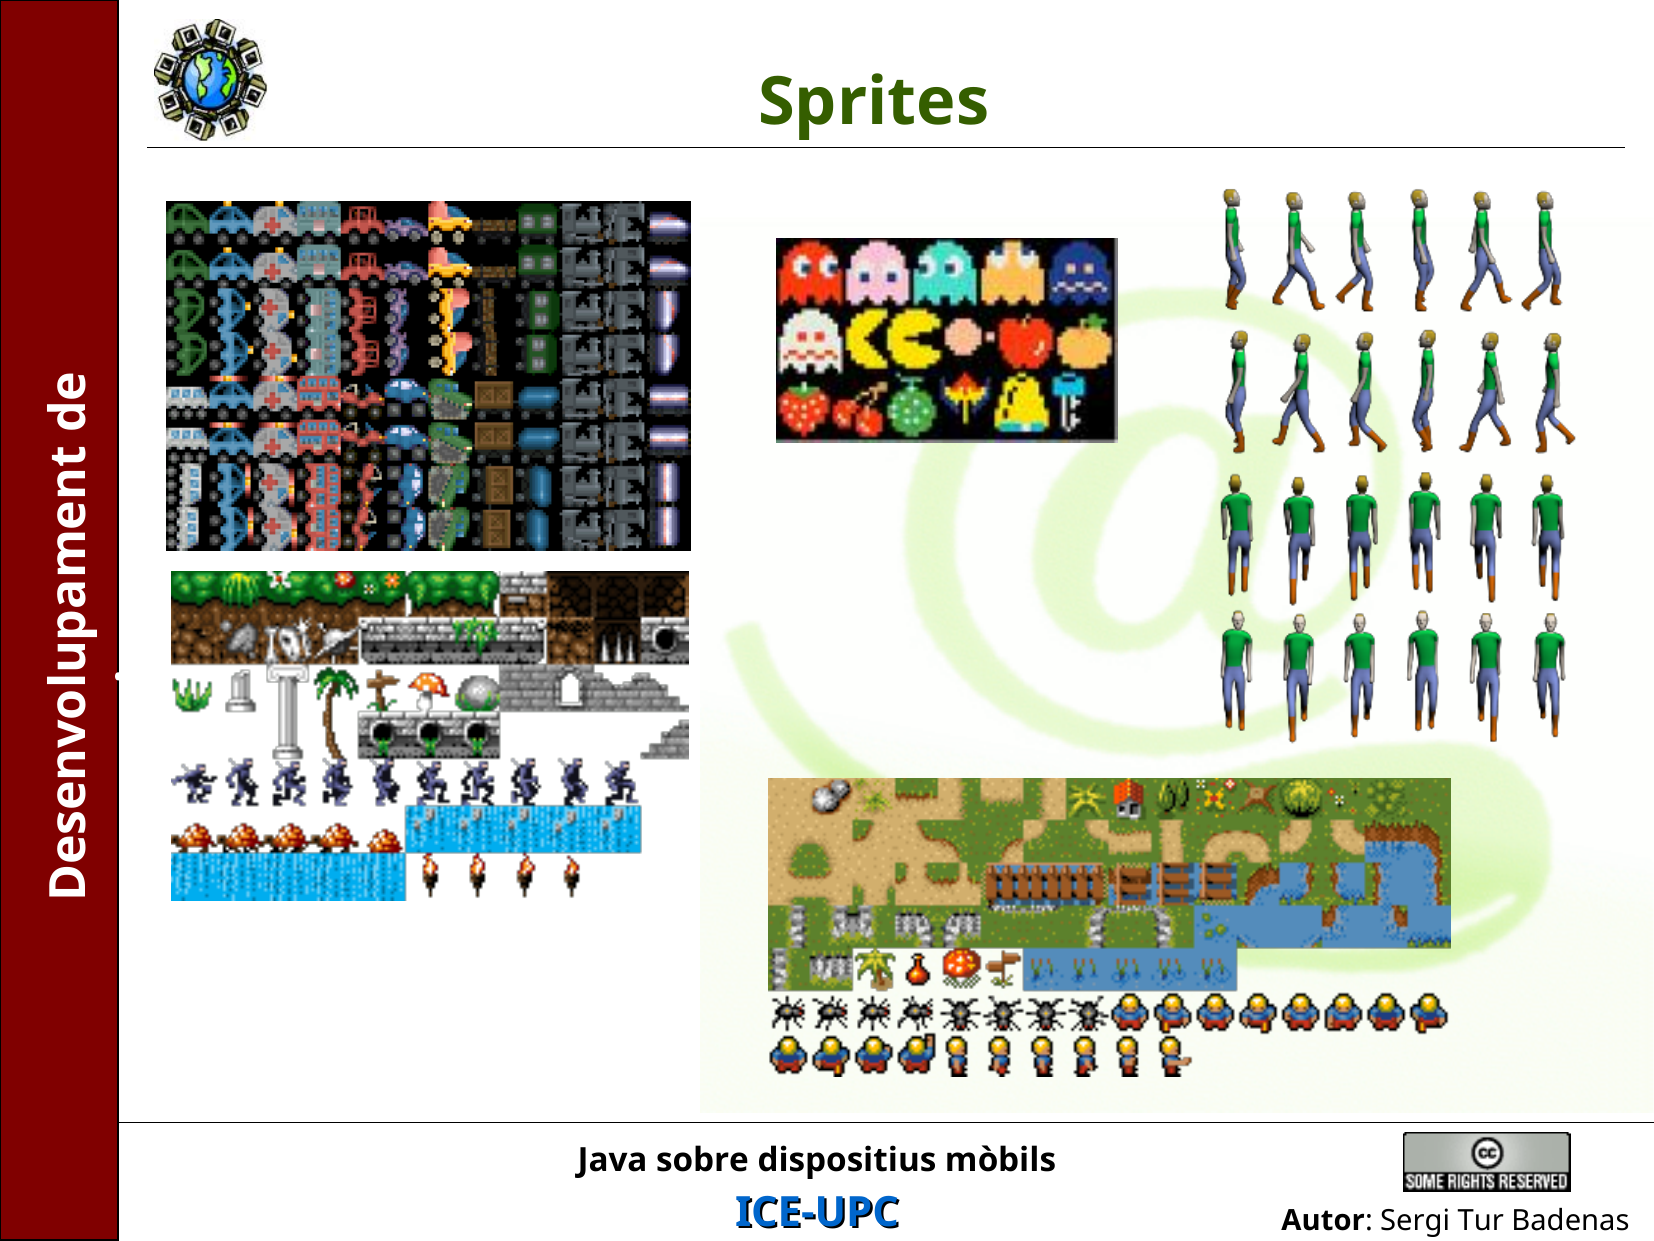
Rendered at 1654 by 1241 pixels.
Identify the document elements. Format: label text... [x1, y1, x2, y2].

picture [232, 880, 238, 891]
picture [700, 177, 1654, 1113]
picture [271, 862, 276, 870]
picture [176, 871, 181, 894]
picture [223, 862, 229, 876]
picture [185, 871, 190, 879]
picture [176, 862, 182, 870]
picture [1403, 1132, 1571, 1192]
picture [326, 877, 331, 888]
picture [317, 865, 323, 882]
title Sprites [129, 56, 1619, 141]
picture [171, 571, 689, 901]
picture [223, 877, 228, 891]
picture [154, 19, 268, 56]
picture [326, 856, 332, 873]
picture [166, 201, 691, 551]
picture [279, 886, 284, 901]
picture [185, 882, 191, 894]
picture [326, 892, 331, 901]
